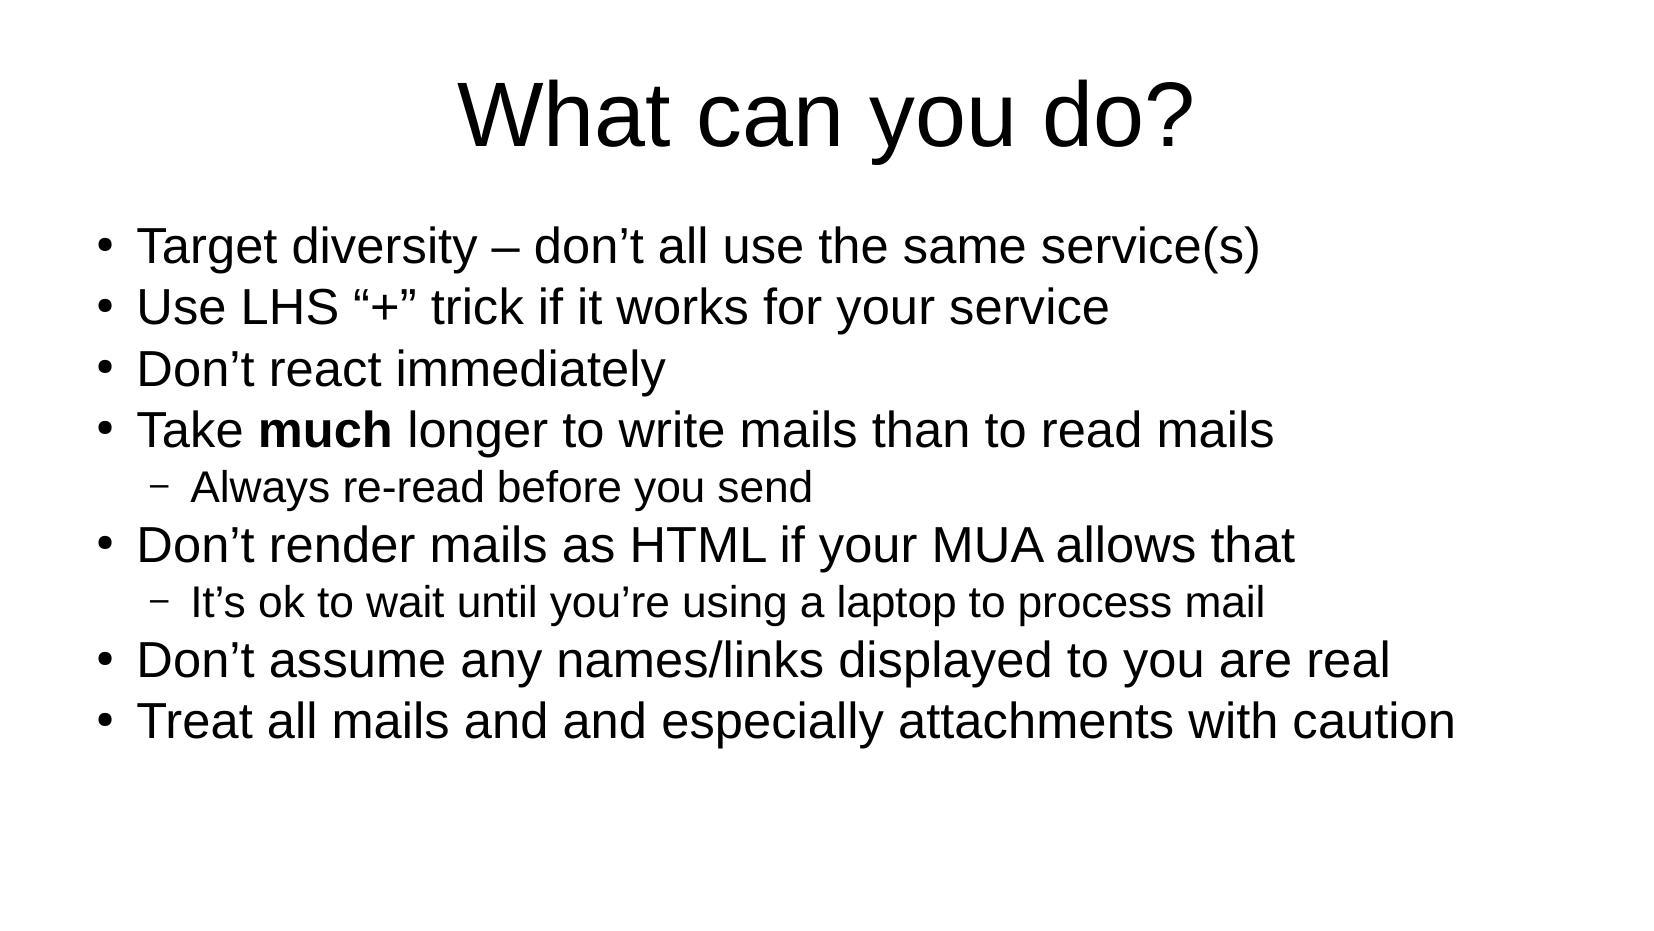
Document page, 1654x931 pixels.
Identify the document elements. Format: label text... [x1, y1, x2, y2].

title What can you do? [82, 37, 1571, 193]
list Target diversity – don’t all use the same service(s) Use LHS “+” trick if it works for your service Don’t react immediately Take much longer to write mails than to read mails Always re-read before you send Don’t render mails as HTML if your MUA allows that It’s ok to wait until you’re using a laptop to process mail Don’t assume any names/links displayed to you are real Treat all mails and and especially attachments with caution [82, 217, 1571, 758]
